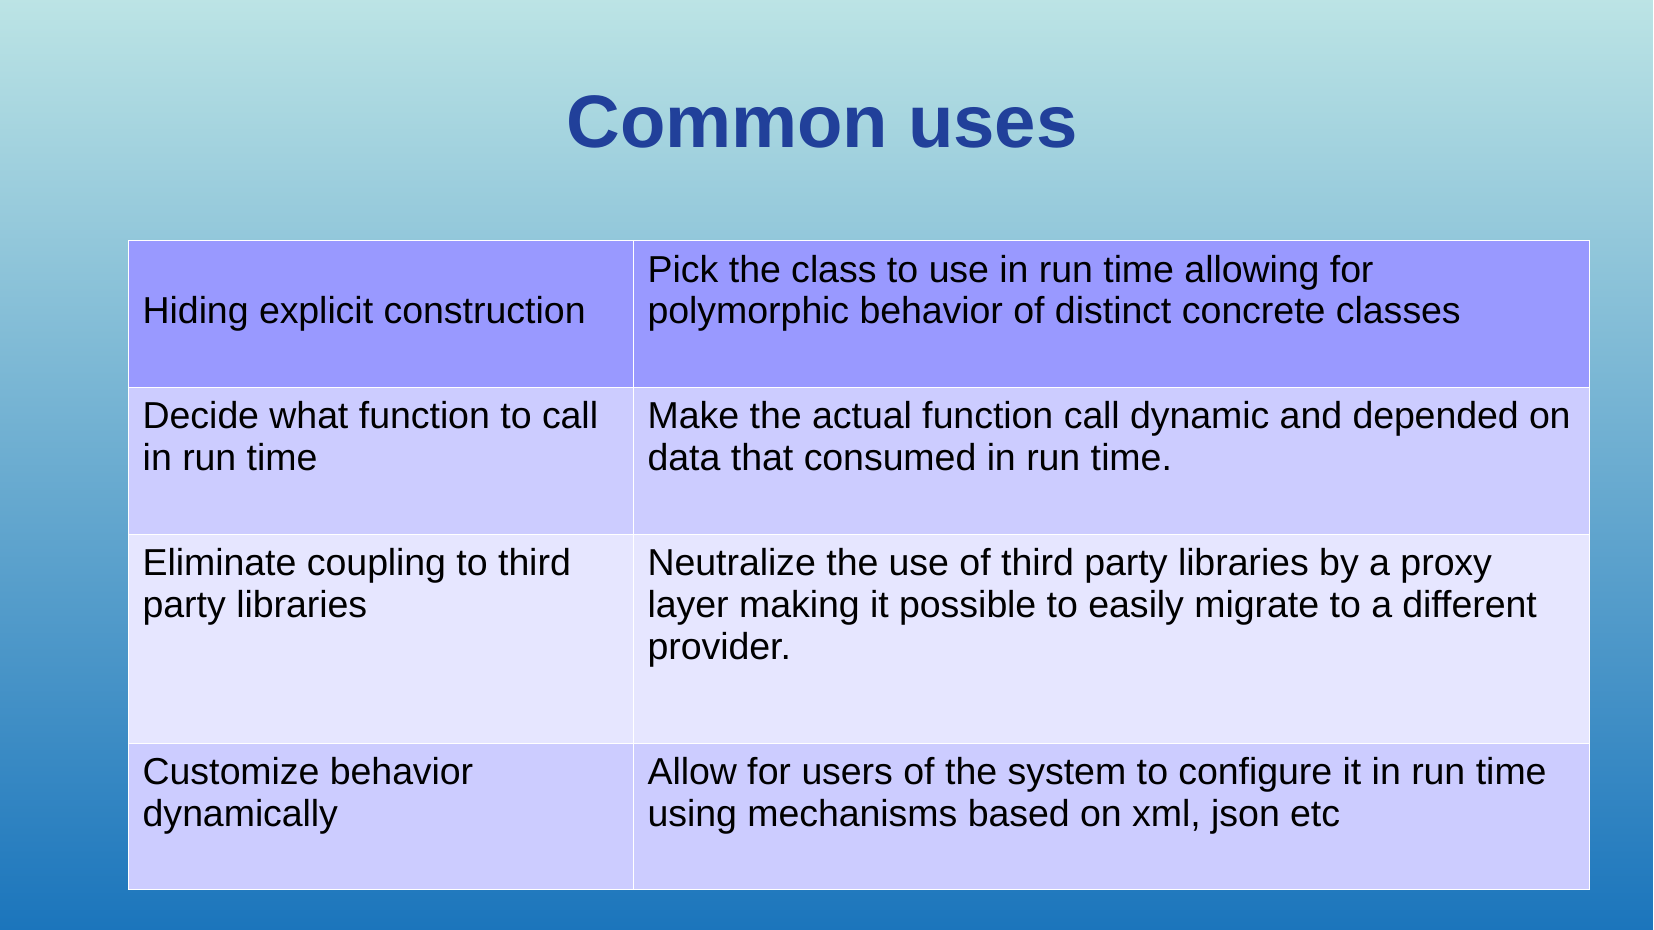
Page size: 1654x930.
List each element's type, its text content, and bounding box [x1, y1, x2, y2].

table_cell Make the actual function call dynamic and depended on data that consumed in run time. [634, 388, 1589, 534]
table_cell Decide what function to call in run time [129, 388, 633, 534]
table_header Pick the class to use in run time allowing for polymorphic behavior of distinct concrete classes [634, 241, 1589, 387]
table_header Hiding explicit construction [129, 241, 633, 387]
table_cell Allow for users of the system to configure it in run time using mechanisms based on xml, json etc [634, 744, 1589, 889]
table_cell Eliminate coupling to third party libraries [129, 535, 633, 743]
table_cell Neutralize the use of third party libraries by a proxy layer making it possible to easily migrate to a different provider. [634, 535, 1589, 743]
table_cell Customize behavior dynamically [129, 744, 633, 889]
title Common uses [30, 44, 1636, 199]
